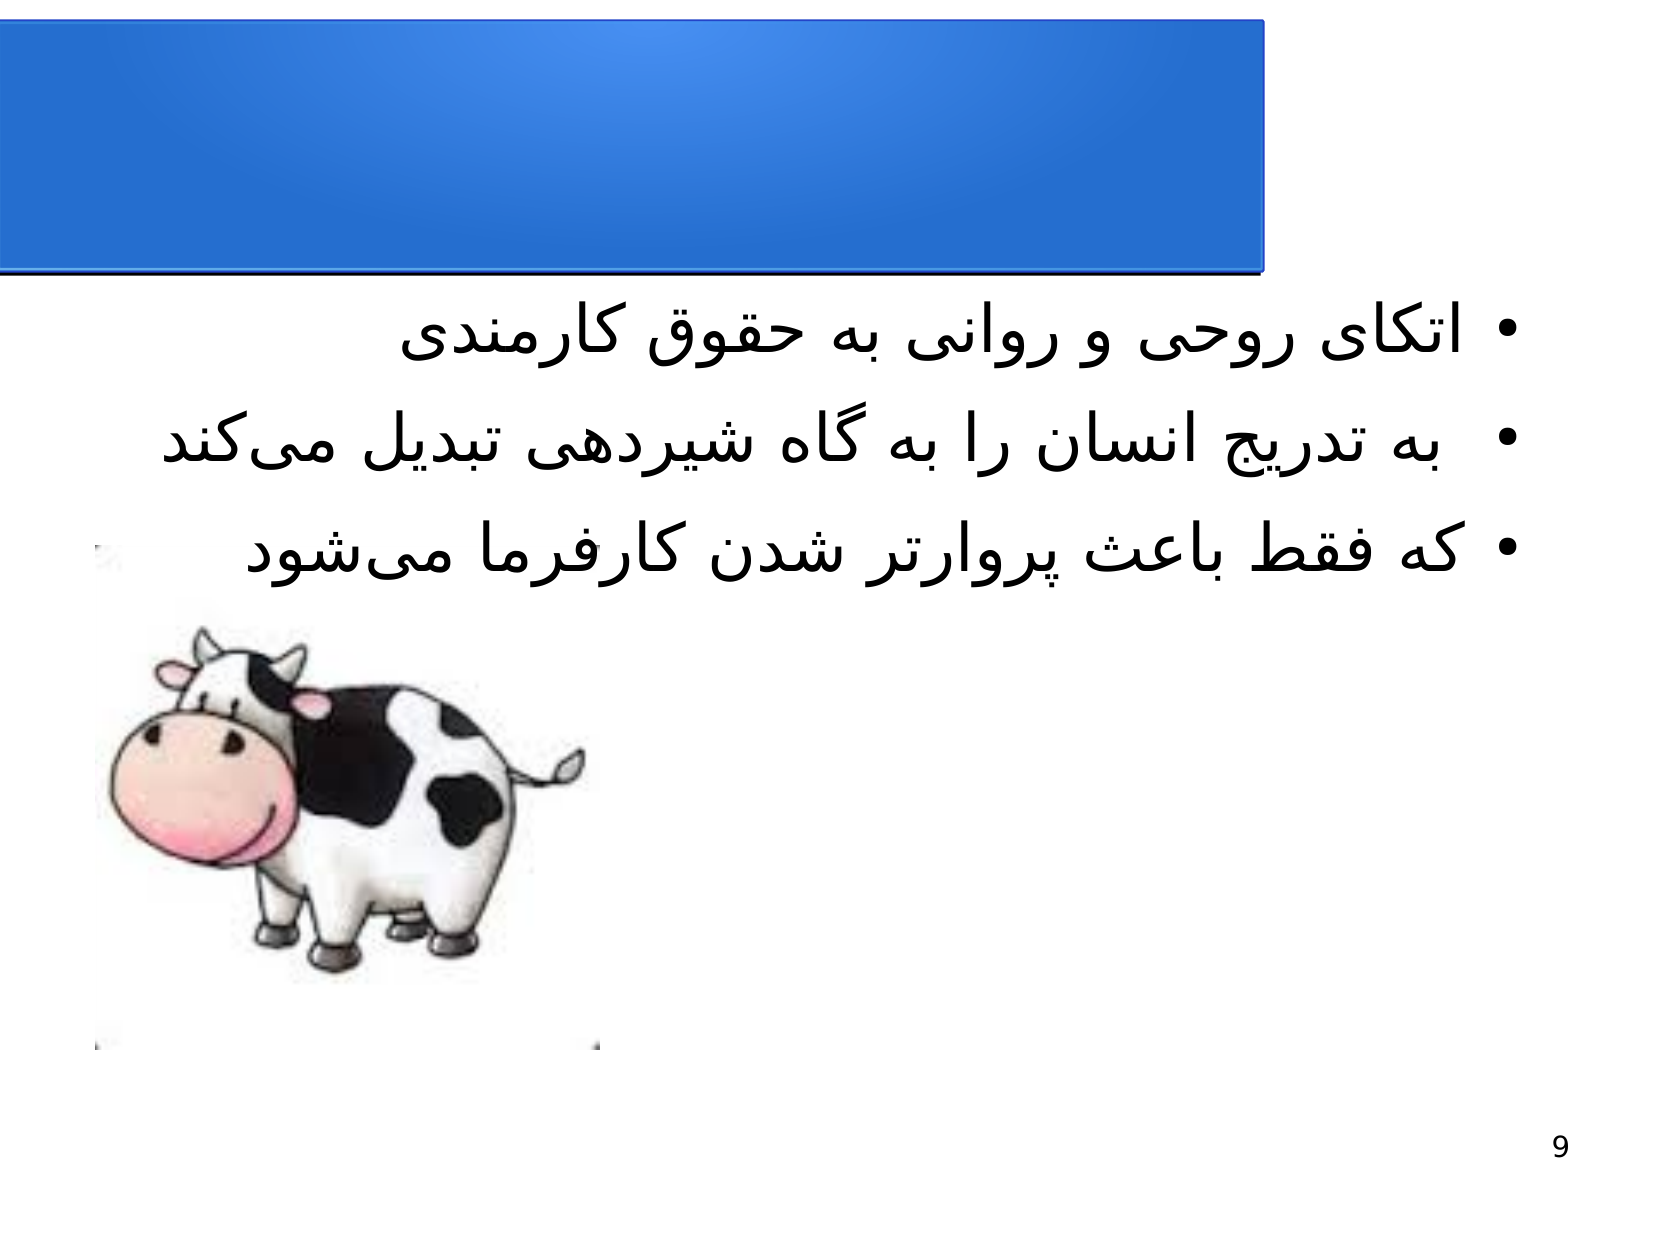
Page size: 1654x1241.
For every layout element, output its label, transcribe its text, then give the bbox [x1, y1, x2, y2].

picture [95, 1010, 600, 1050]
list اتکای روحی و روانی به حقوق کارمندی به تدریج انسان را به گاه شیردهی تبدیل می‌کند که فقط باعث پروارتر شدن کارفرما می‌شود [82, 290, 1538, 1010]
